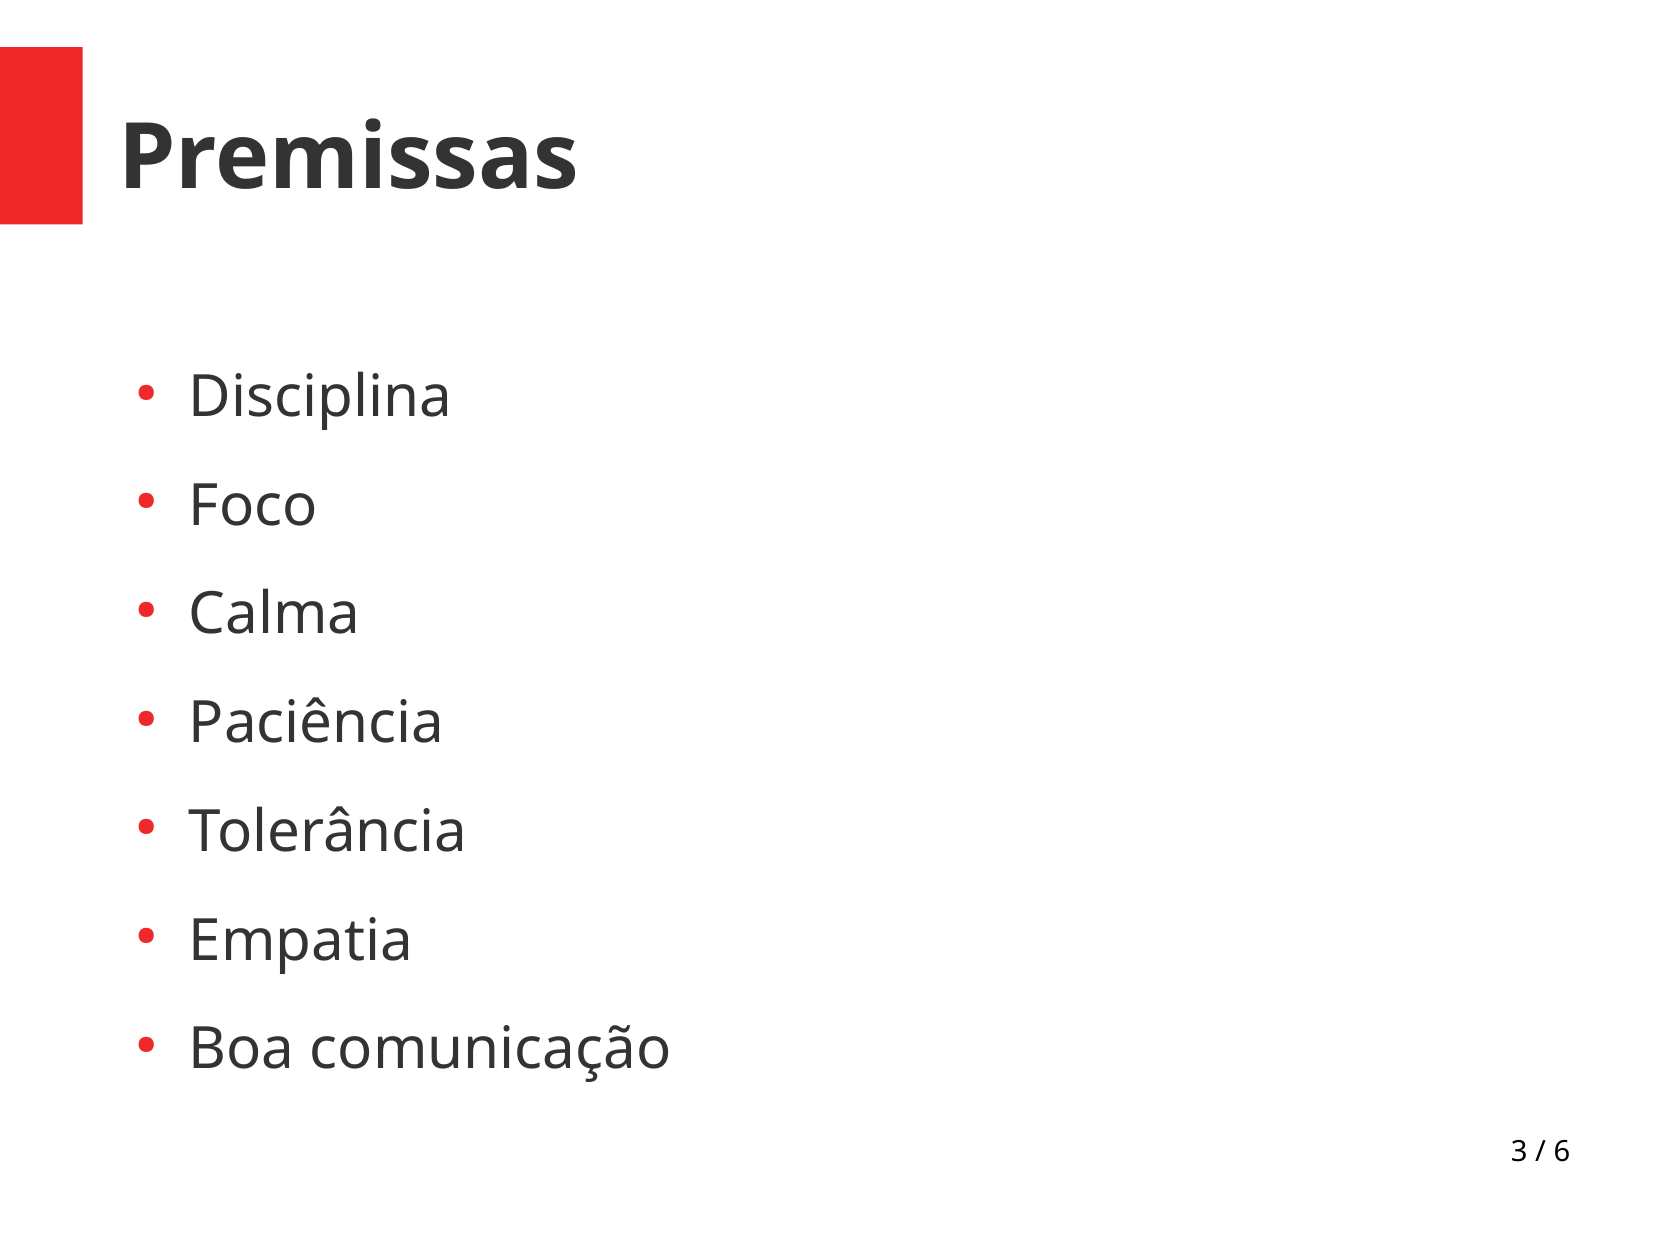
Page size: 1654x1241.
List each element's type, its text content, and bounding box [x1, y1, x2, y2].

title Premissas [118, 49, 1571, 257]
list Disciplina Foco Calma Paciência Tolerância Empatia Boa comunicação [118, 354, 1535, 1074]
